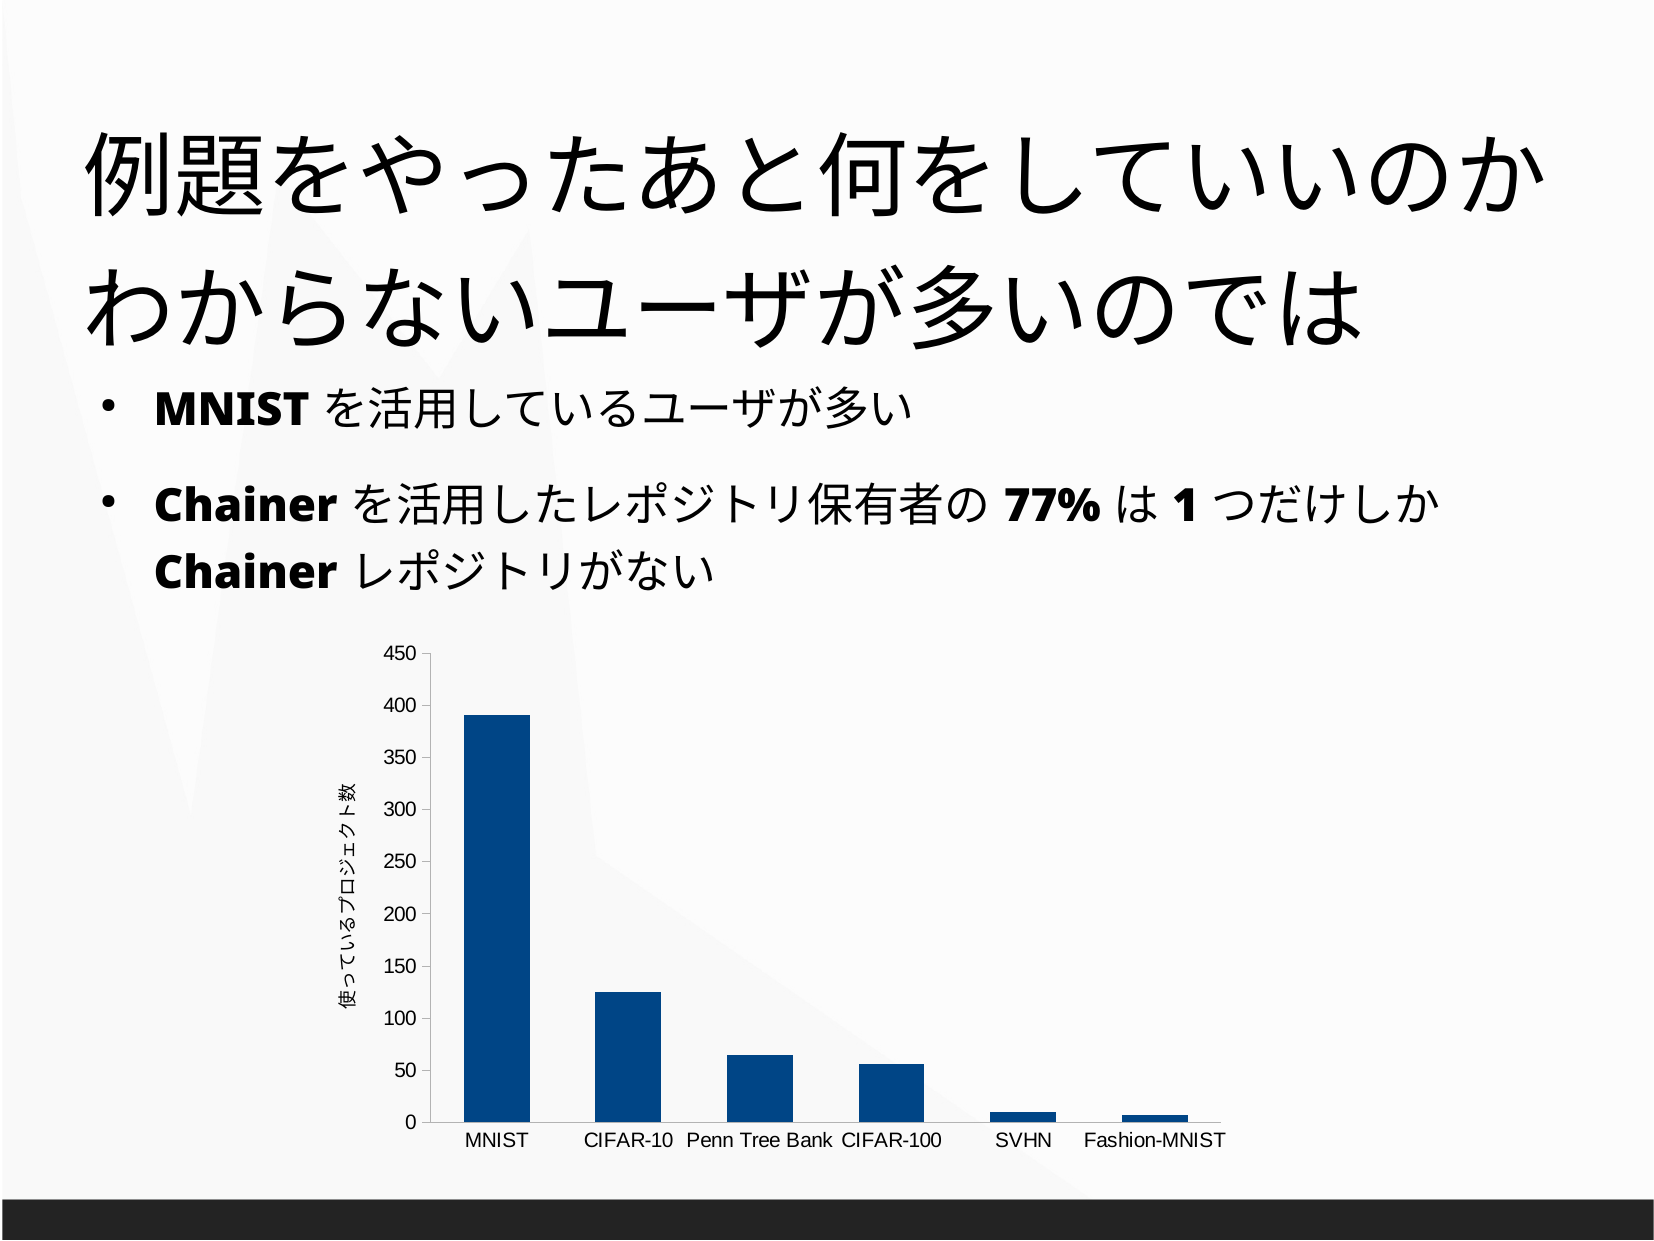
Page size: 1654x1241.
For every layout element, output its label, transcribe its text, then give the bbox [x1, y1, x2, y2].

picture [2, 0, 1654, 1241]
title 例題をやったあと何をしていいのかわからないユーザが多いのでは [82, 128, 1571, 343]
list MNISTを活用しているユーザが多い Chainerを活用したレポジトリ保有者の77%は1つだけしかChainerレポジトリがない [82, 372, 1571, 1093]
chart [300, 631, 1245, 1163]
